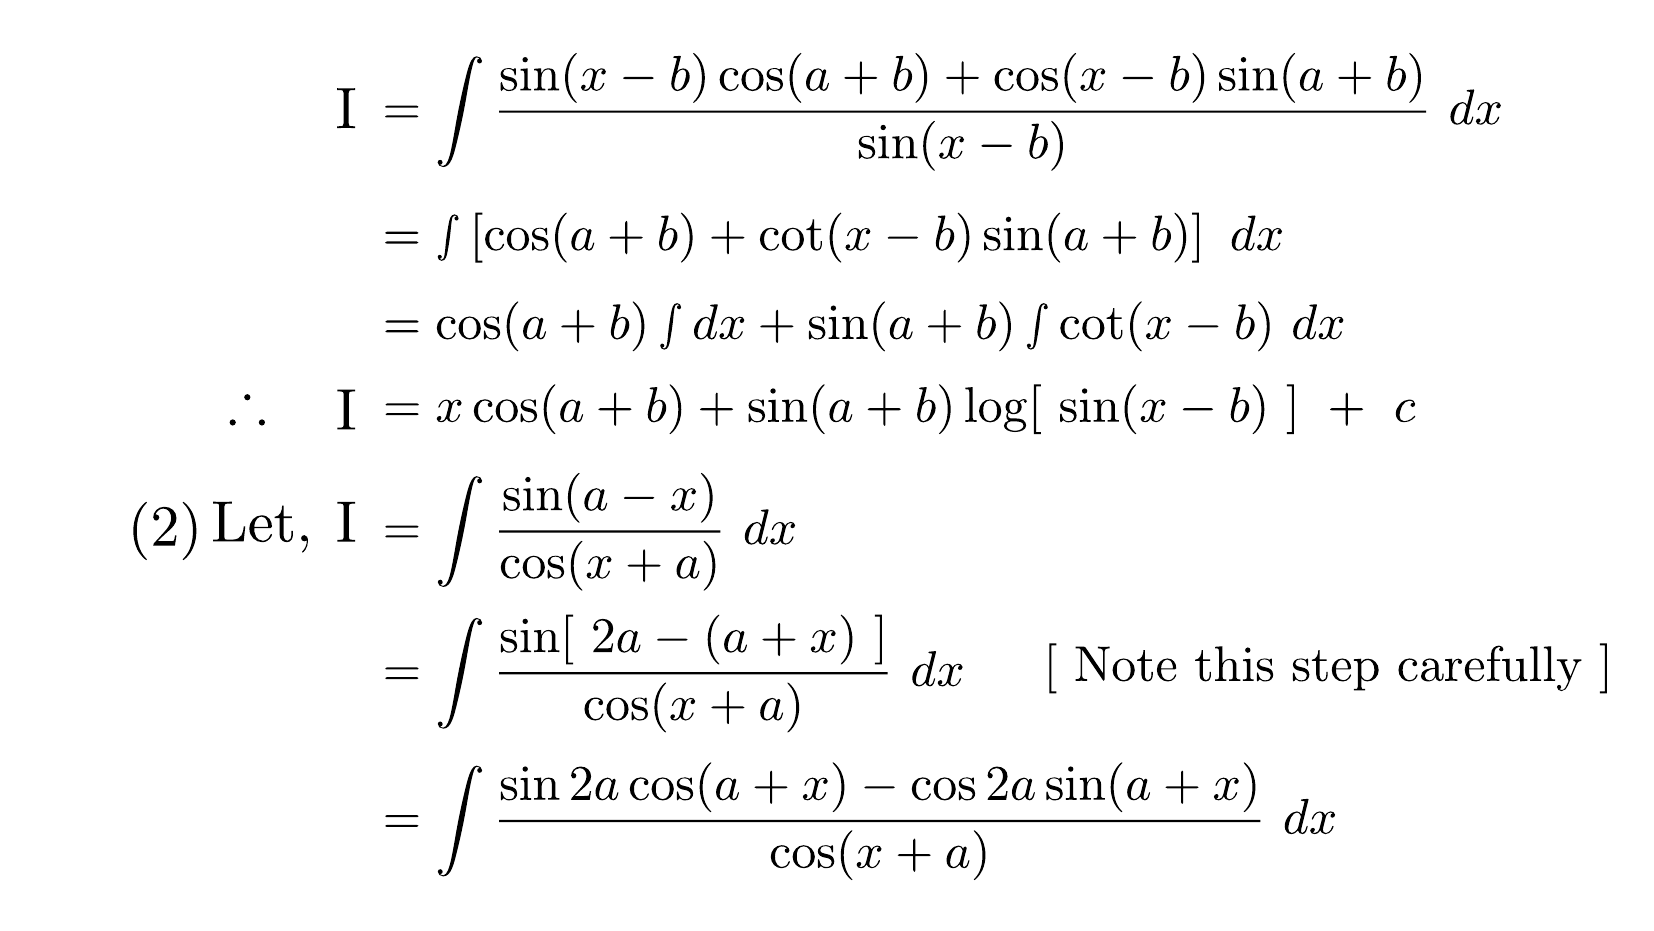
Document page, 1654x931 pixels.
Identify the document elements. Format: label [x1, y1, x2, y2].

text_box [385, 384, 1416, 435]
text_box [130, 501, 197, 561]
text_box [337, 88, 356, 129]
text_box [384, 212, 1283, 263]
text_box [337, 389, 356, 430]
text_box [1045, 643, 1607, 694]
title [47, 37, 1607, 910]
text_box [229, 394, 265, 426]
text_box [384, 614, 963, 733]
text_box [213, 501, 308, 553]
text_box [384, 762, 1336, 881]
text_box [337, 501, 356, 542]
text_box [384, 52, 1501, 171]
text_box [385, 301, 1344, 352]
text_box [384, 472, 796, 591]
